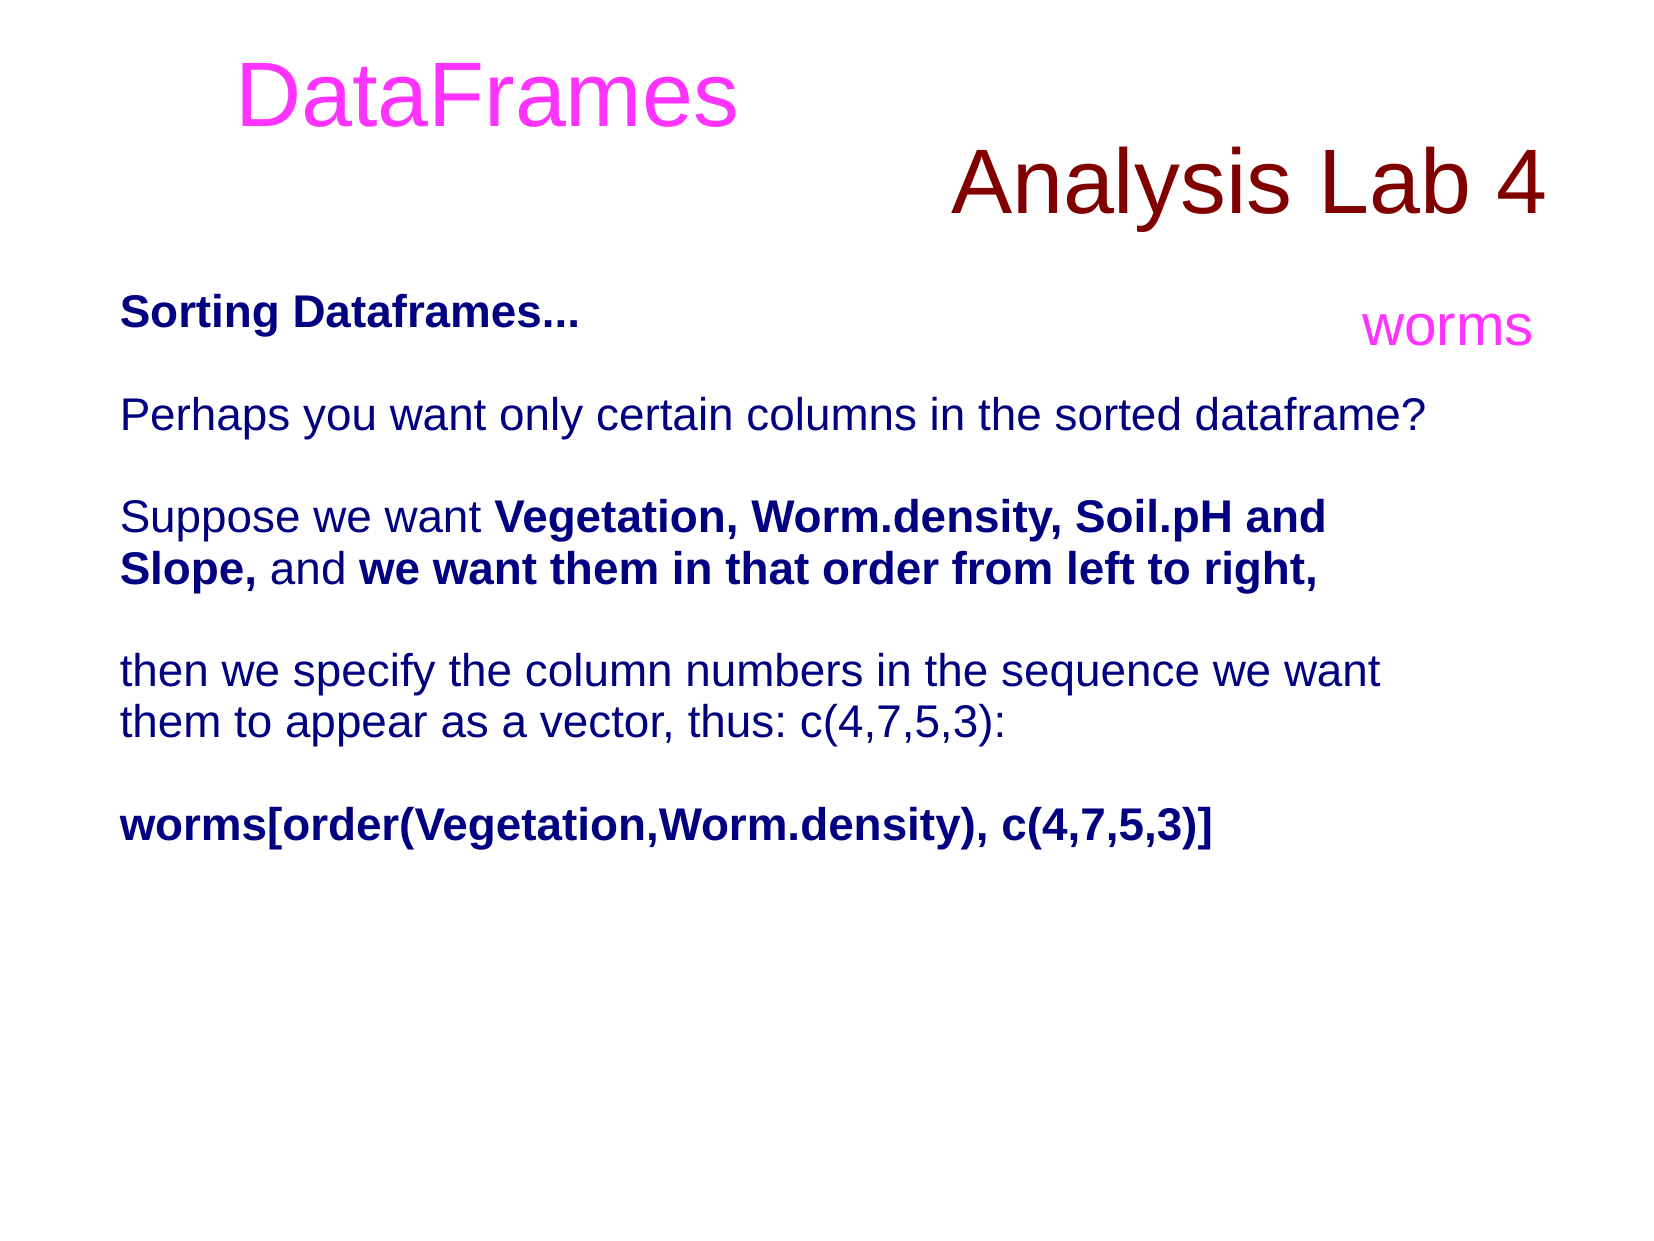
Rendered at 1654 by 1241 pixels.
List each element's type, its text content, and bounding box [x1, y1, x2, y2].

text_box Sorting Dataframes... Perhaps you want only certain columns in the sorted dataframe? Suppose we want Vegetation, Worm.density, Soil.pH and Slope, and we want them in that order from left to right, then we specify the column numbers in the sequence we want them to appear as a vector, thus: c(4,7,5,3): worms[order(Vegetation,Worm.density), c(4,7,5,3)] [105, 278, 1486, 1063]
text_box DataFrames [45, 36, 931, 346]
text_box worms [1486, 285, 1561, 868]
title Analysis Lab 4 [931, 77, 1549, 285]
